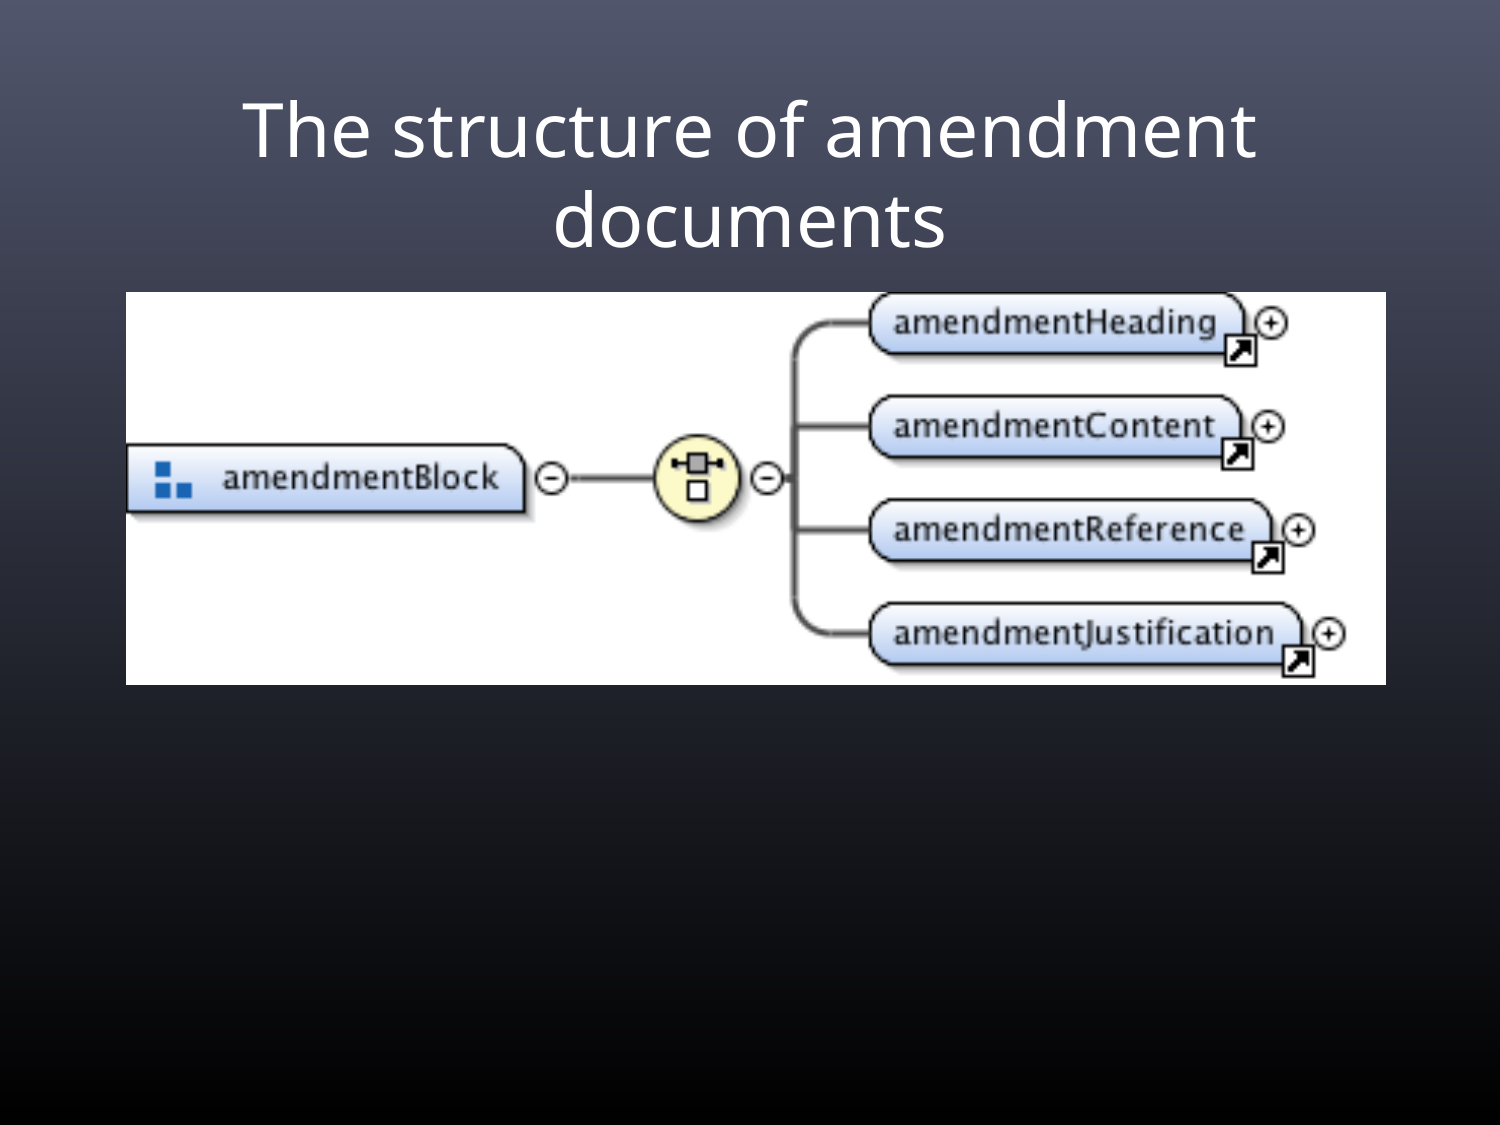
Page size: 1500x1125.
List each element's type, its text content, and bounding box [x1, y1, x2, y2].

title The structure of amendment documents [75, 74, 1426, 271]
picture [126, 292, 1386, 685]
